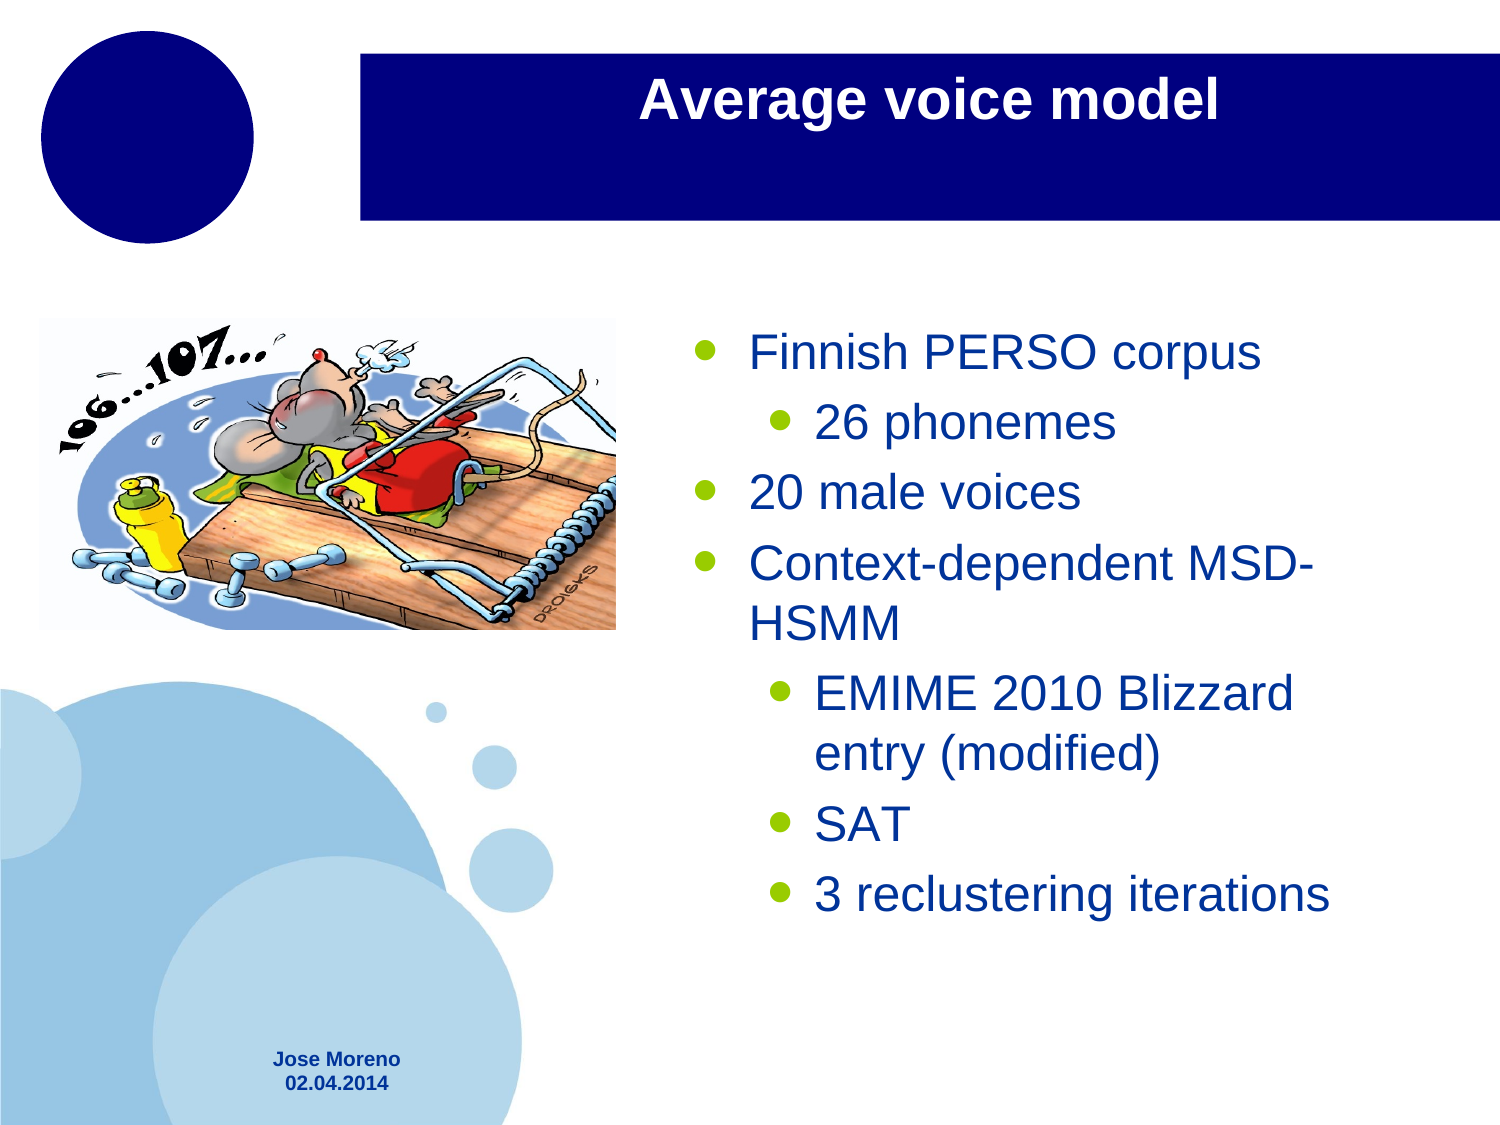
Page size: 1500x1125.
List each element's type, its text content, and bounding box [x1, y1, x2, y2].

picture [0, 638, 625, 1125]
picture [39, 318, 616, 631]
list Finnish PERSO corpus 26 phonemes 20 male voices Context-dependent MSD-HSMM EMIME 2010 Blizzard entry (modified) SAT 3 reclustering iterations [677, 311, 1369, 974]
title Average voice model [360, 53, 1500, 221]
